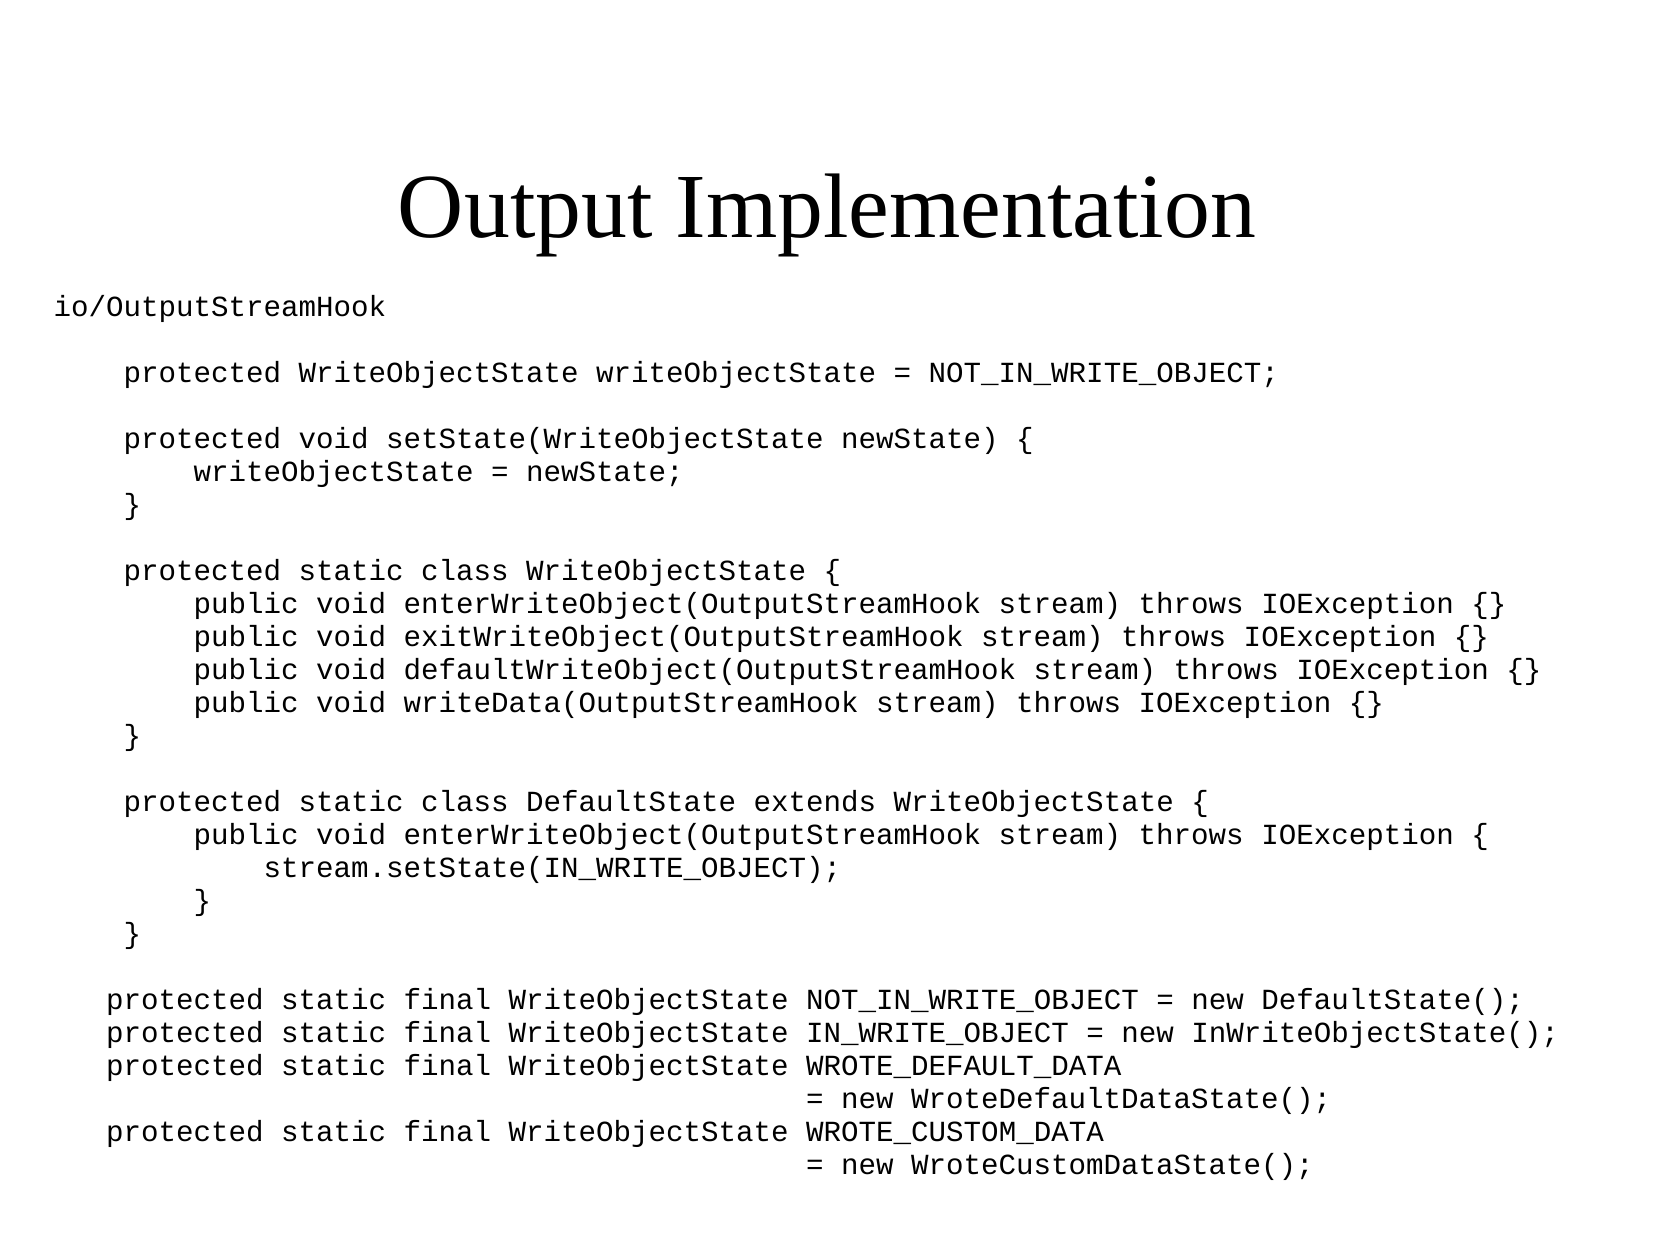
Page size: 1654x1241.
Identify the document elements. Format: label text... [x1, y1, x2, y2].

text_box io/OutputStreamHook protected WriteObjectState writeObjectState = NOT_IN_WRITE_OBJECT; protected void setState(WriteObjectState newState) { writeObjectState = newState; } protected static class WriteObjectState { public void enterWriteObject(OutputStreamHook stream) throws IOException {} public void exitWriteObject(OutputStreamHook stream) throws IOException {} public void defaultWriteObject(OutputStreamHook stream) throws IOException {} public void writeData(OutputStreamHook stream) throws IOException {} } protected static class DefaultState extends WriteObjectState { public void enterWriteObject(OutputStreamHook stream) throws IOException { stream.setState(IN_WRITE_OBJECT); } } protected static final WriteObjectState NOT_IN_WRITE_OBJECT = new DefaultState(); protected static final WriteObjectState IN_WRITE_OBJECT = new InWriteObjectState(); protected static final WriteObjectState WROTE_DEFAULT_DATA = new WroteDefaultDataState(); protected static final WriteObjectState WROTE_CUSTOM_DATA = new WroteCustomDataState(); [53, 258, 1592, 1156]
title Output Implementation [121, 102, 1534, 258]
